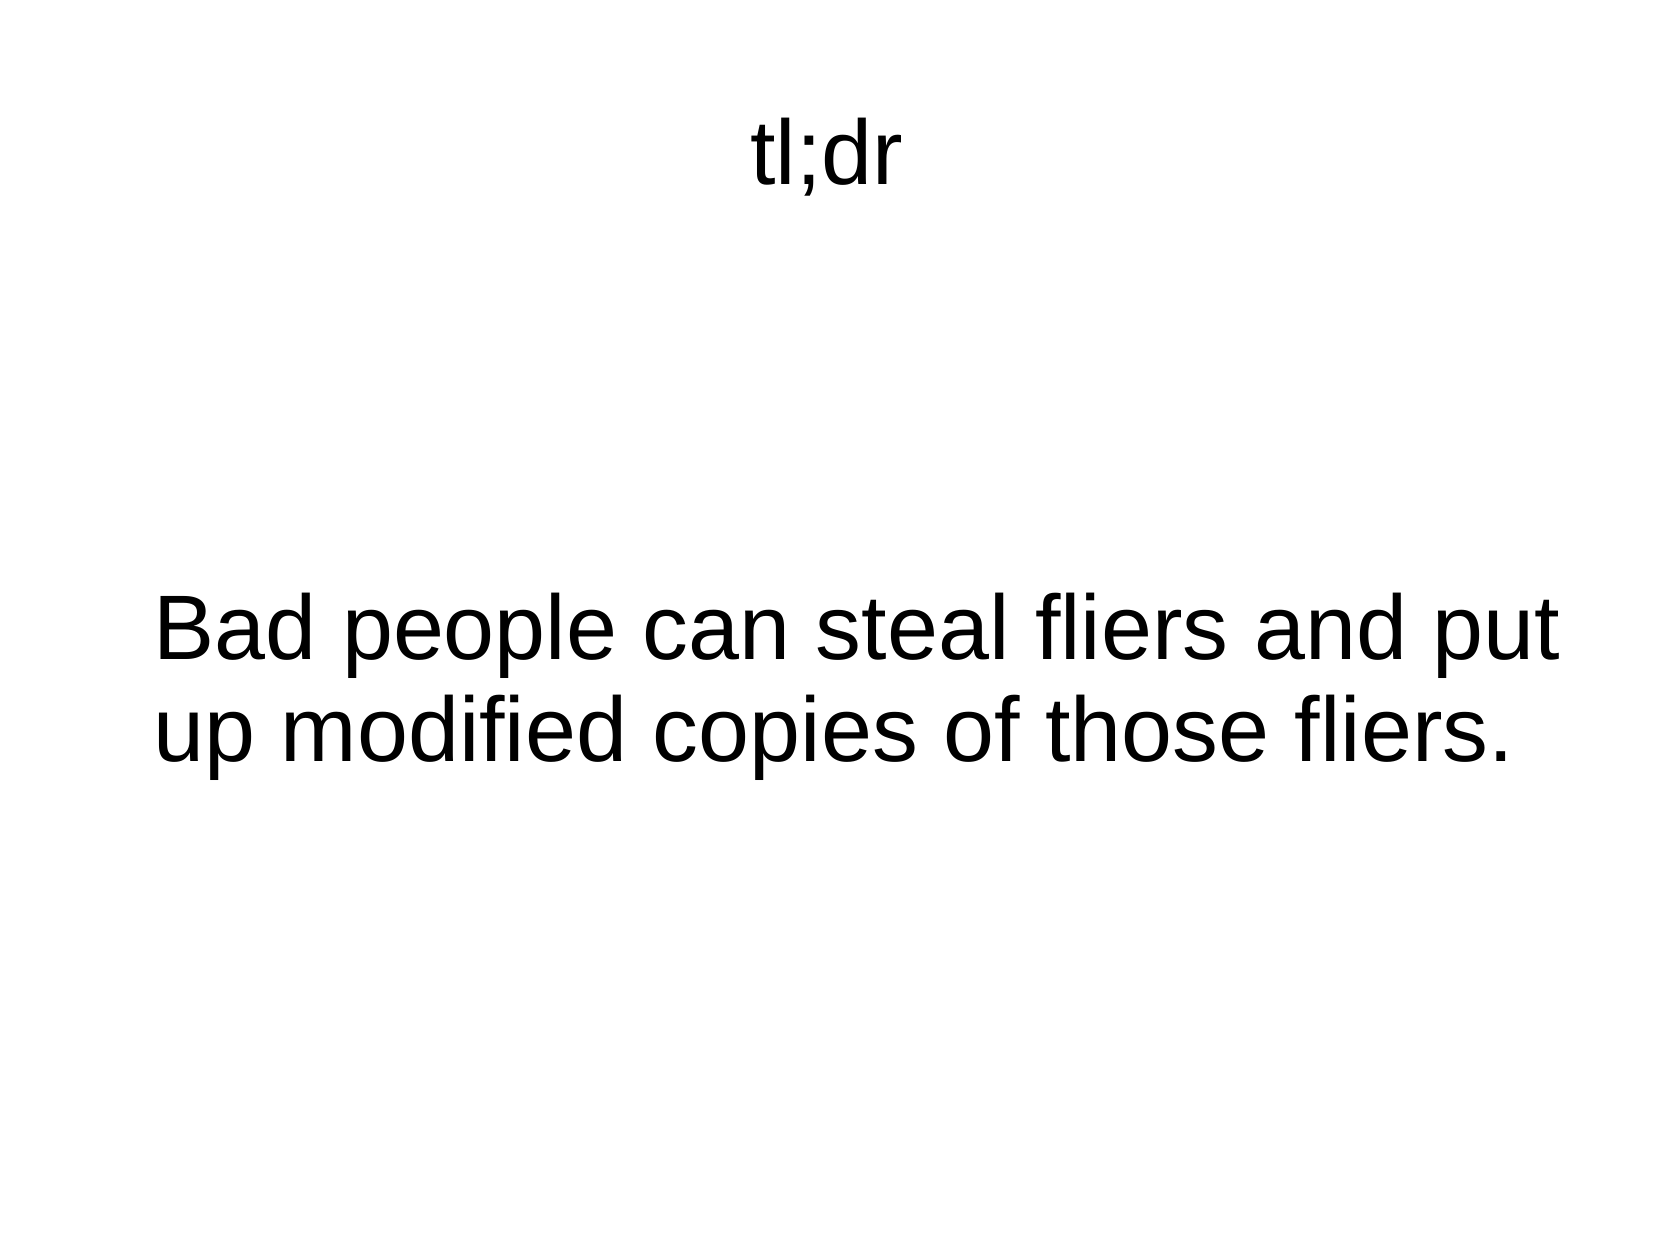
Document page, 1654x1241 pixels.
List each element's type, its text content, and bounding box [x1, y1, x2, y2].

title tl;dr [82, 49, 1571, 257]
list Bad people can steal fliers and put up modified copies of those fliers. [82, 290, 1571, 1010]
